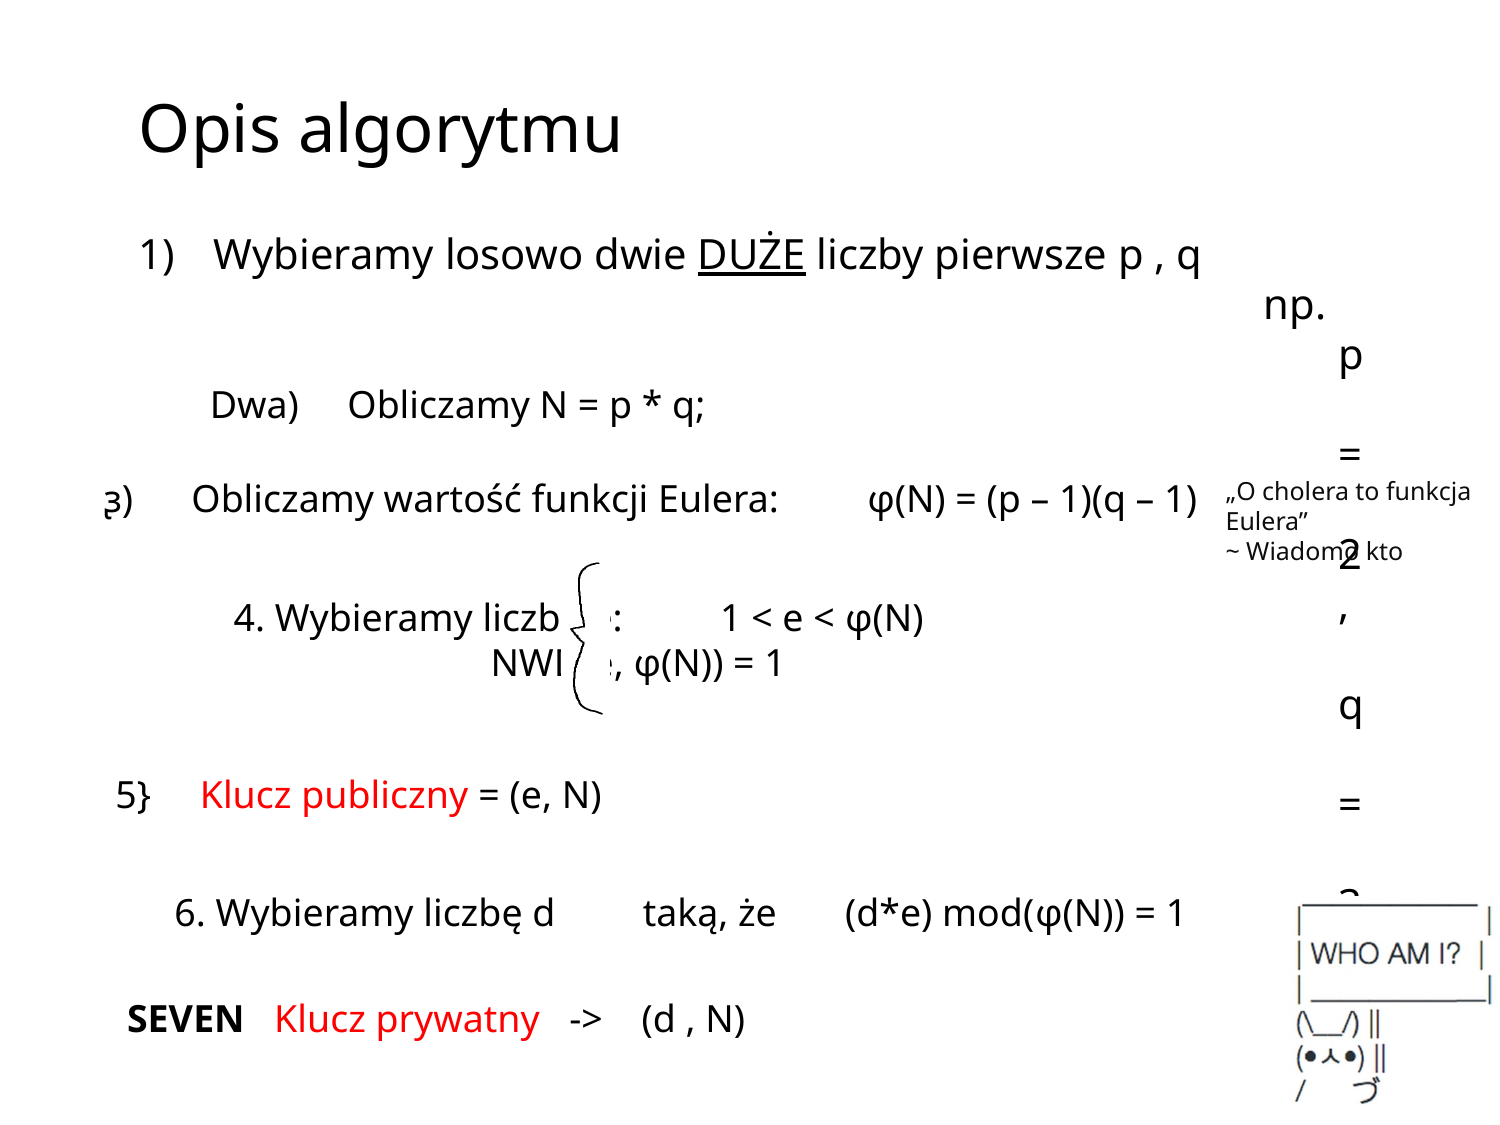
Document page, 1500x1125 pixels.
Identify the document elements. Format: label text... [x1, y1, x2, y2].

text_box Opis algorytmu [123, 78, 1353, 175]
text_box SEVEN Klucz prywatny -> (d , N) [112, 987, 1176, 1049]
picture [561, 550, 610, 725]
text_box ᶔ) Obliczamy wartość funkcji Eulera: φ(N) = (p – 1)(q – 1) [88, 468, 1210, 529]
text_box 5} Klucz publiczny = (e, N) [100, 763, 1140, 824]
picture [1257, 896, 1500, 1125]
text_box 4. Wybieramy liczbę e: 1 < e < φ(N) NWD(e, φ(N)) = 1 [610, 586, 1294, 693]
text_box Wybieramy losowo dwie DUŻE liczby pierwsze p , q np. p = 2, q = 3 [123, 219, 1365, 337]
text_box 6. Wybieramy liczbę d taką, że (d*e) mod(φ(N)) = 1 [159, 881, 1294, 943]
text_box 4. Wybieramy liczbę e: 1 < e < φ(N) NWD(e, φ(N)) = 1 [218, 586, 561, 693]
text_box „O cholera to funkcja Eulera” ~ Wiadomo kto [1210, 468, 1500, 544]
text_box Dwa) Obliczamy N = p * q; [194, 373, 1377, 435]
